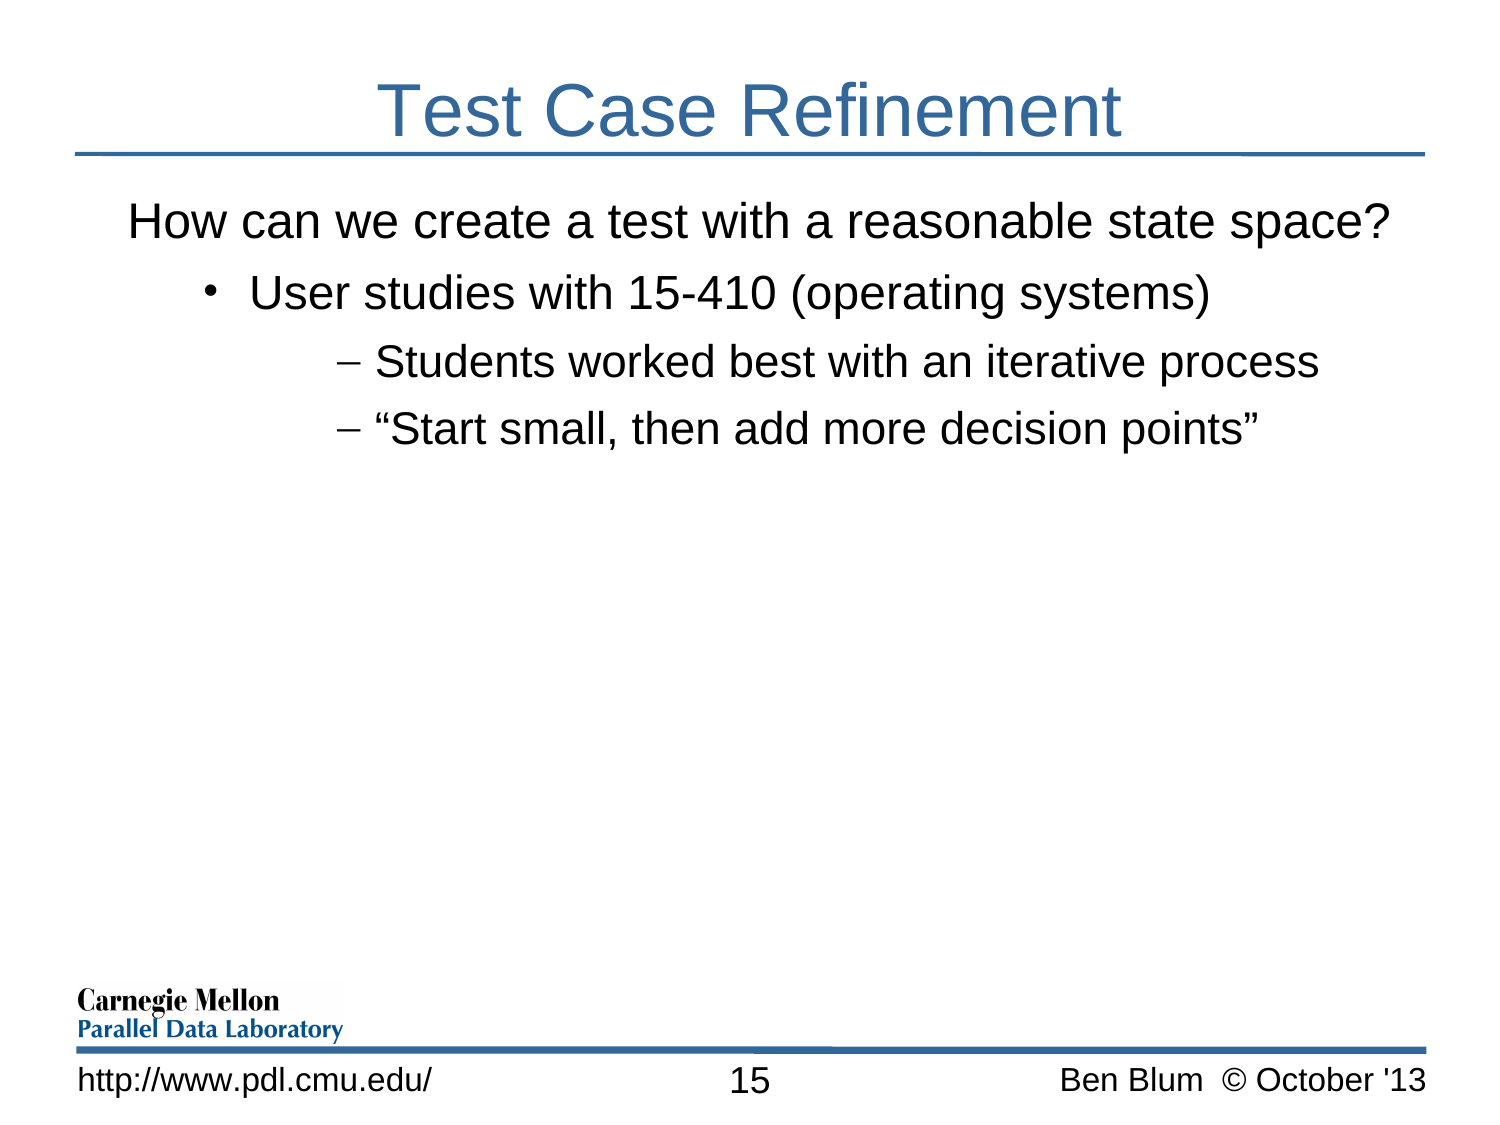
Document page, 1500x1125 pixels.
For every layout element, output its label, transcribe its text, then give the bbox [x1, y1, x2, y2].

list How can we create a test with a reasonable state space? User studies with 15-410 (operating systems) Students worked best with an iterative process “Start small, then add more decision points” [112, 181, 1426, 938]
title Test Case Refinement [112, 49, 1388, 163]
picture [77, 979, 343, 1044]
